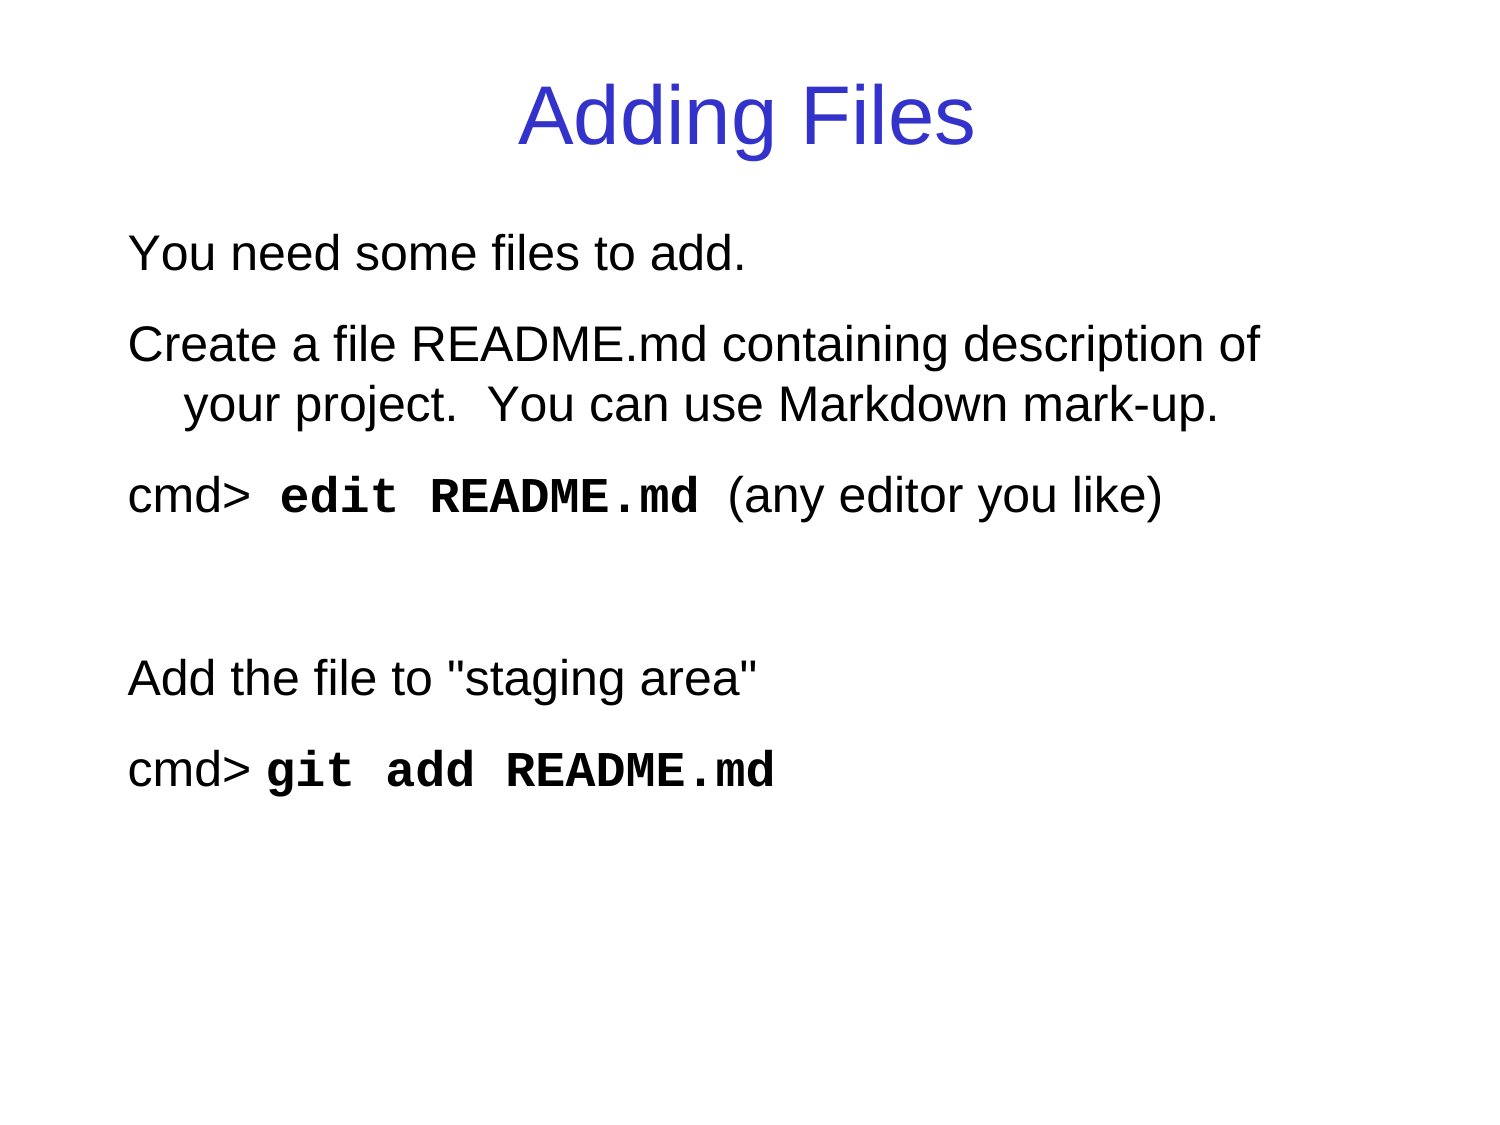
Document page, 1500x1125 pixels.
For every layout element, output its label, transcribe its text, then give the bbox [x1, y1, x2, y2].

list You need some files to add. Create a file README.md containing description of your project. You can use Markdown mark-up. cmd> edit README.md (any editor you like) Add the file to "staging area" cmd> git add README.md [112, 212, 1383, 1061]
title Adding Files [112, 38, 1383, 184]
